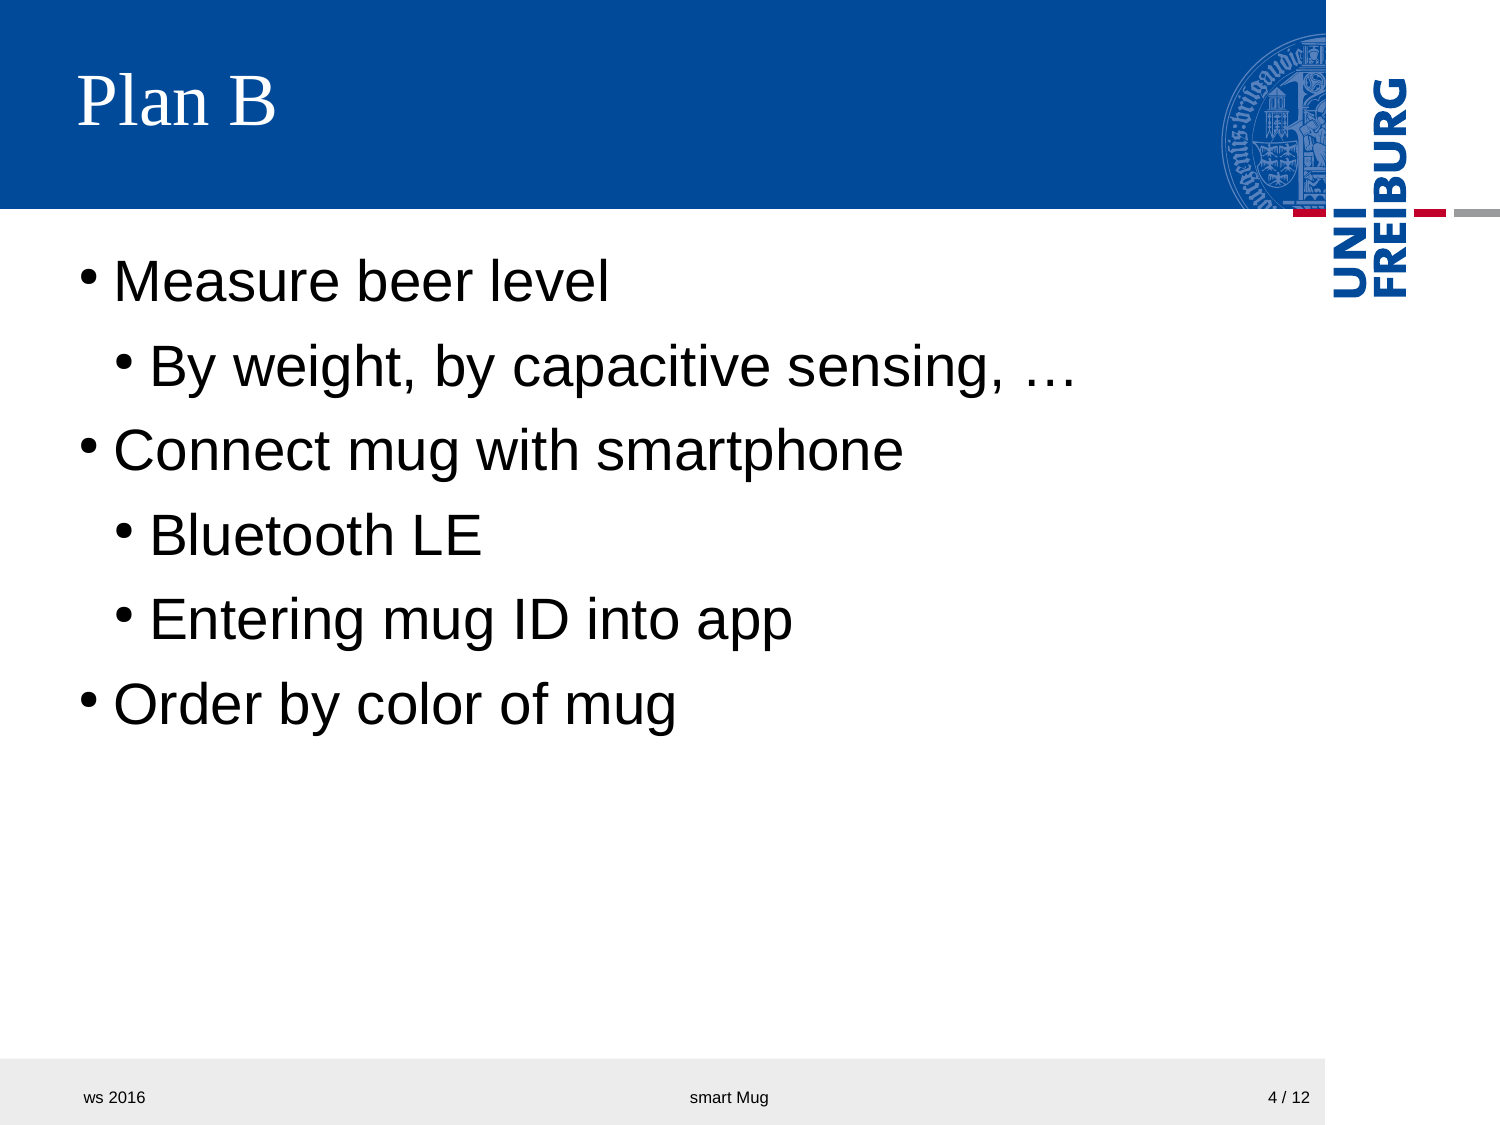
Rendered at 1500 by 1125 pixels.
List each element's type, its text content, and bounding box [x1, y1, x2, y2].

subtitle Measure beer level By weight, by capacitive sensing, … Connect mug with smartphone Bluetooth LE Entering mug ID into app Order by color of mug [78, 243, 1324, 1023]
title Plan B [76, 50, 1235, 169]
